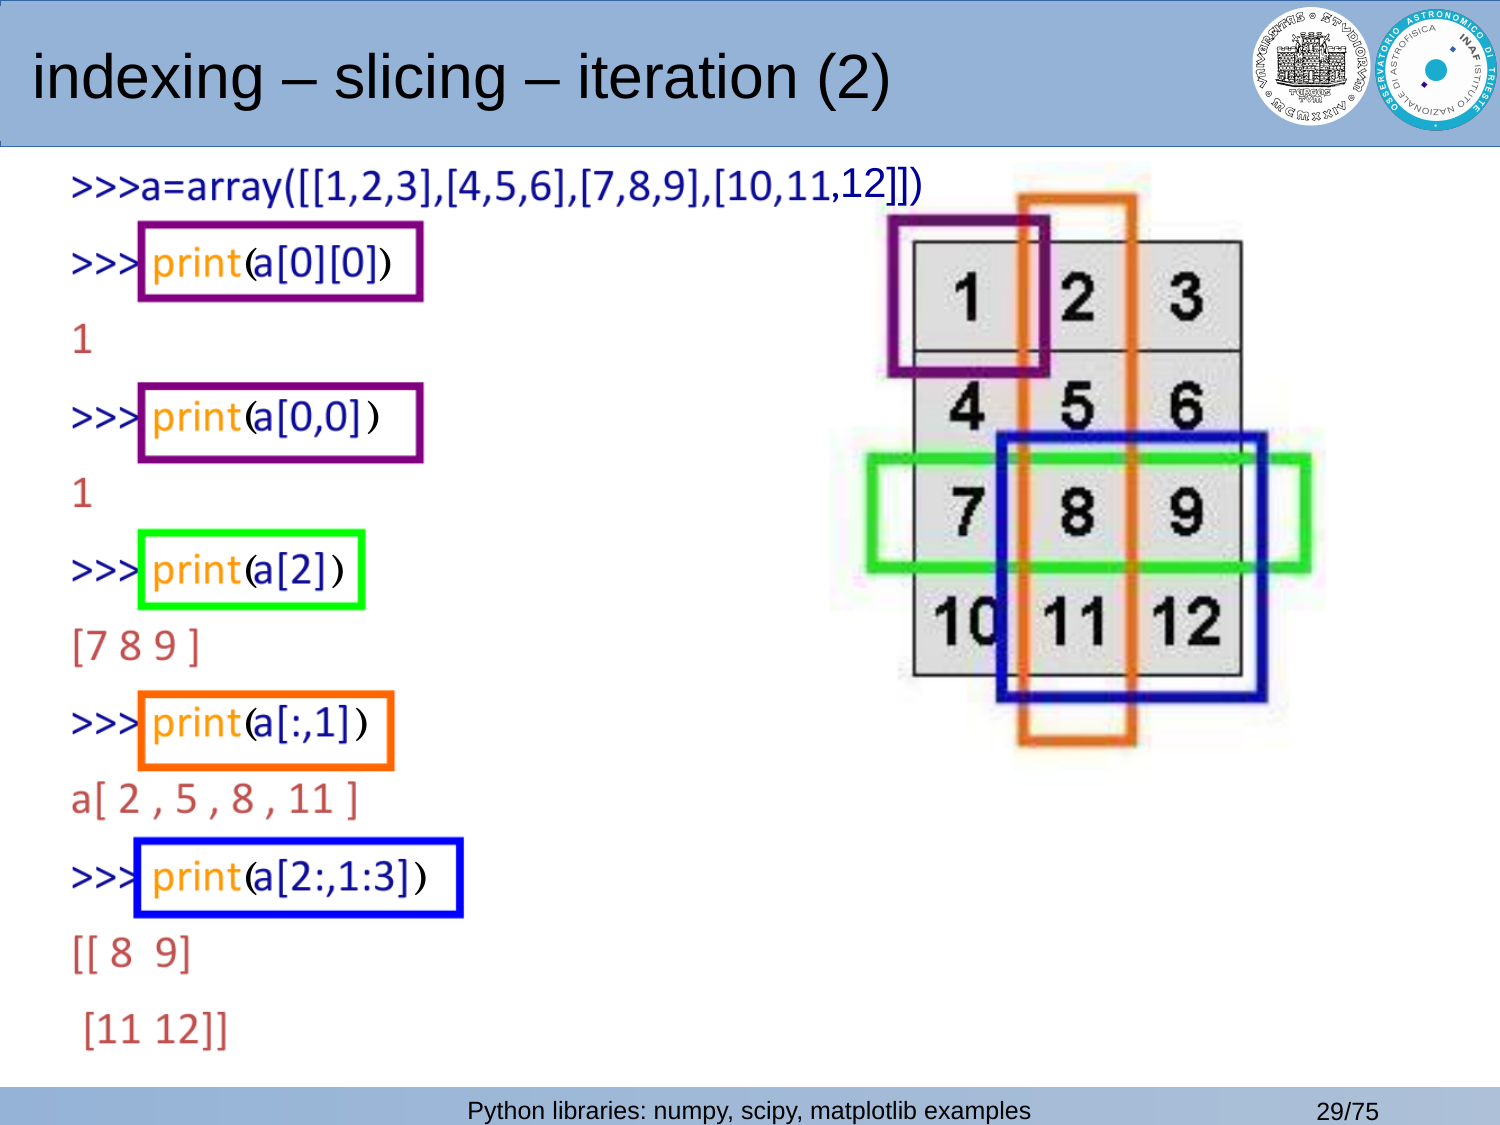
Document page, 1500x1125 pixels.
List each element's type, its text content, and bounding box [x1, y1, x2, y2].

picture [1253, 0, 1500, 156]
text_box ) [316, 541, 360, 600]
text_box ,12]]) [816, 152, 989, 217]
text_box ( [227, 387, 271, 447]
text_box ( [227, 541, 271, 600]
text_box ( [227, 694, 271, 754]
text_box ) [351, 387, 395, 447]
text_box ) [363, 233, 407, 293]
text_box ) [399, 848, 442, 907]
text_box ) [340, 694, 383, 754]
text_box ( [227, 233, 271, 293]
text_box indexing – slicing – iteration (2) [0, 5, 1253, 141]
picture [57, 162, 1345, 1067]
text_box ( [227, 848, 271, 907]
